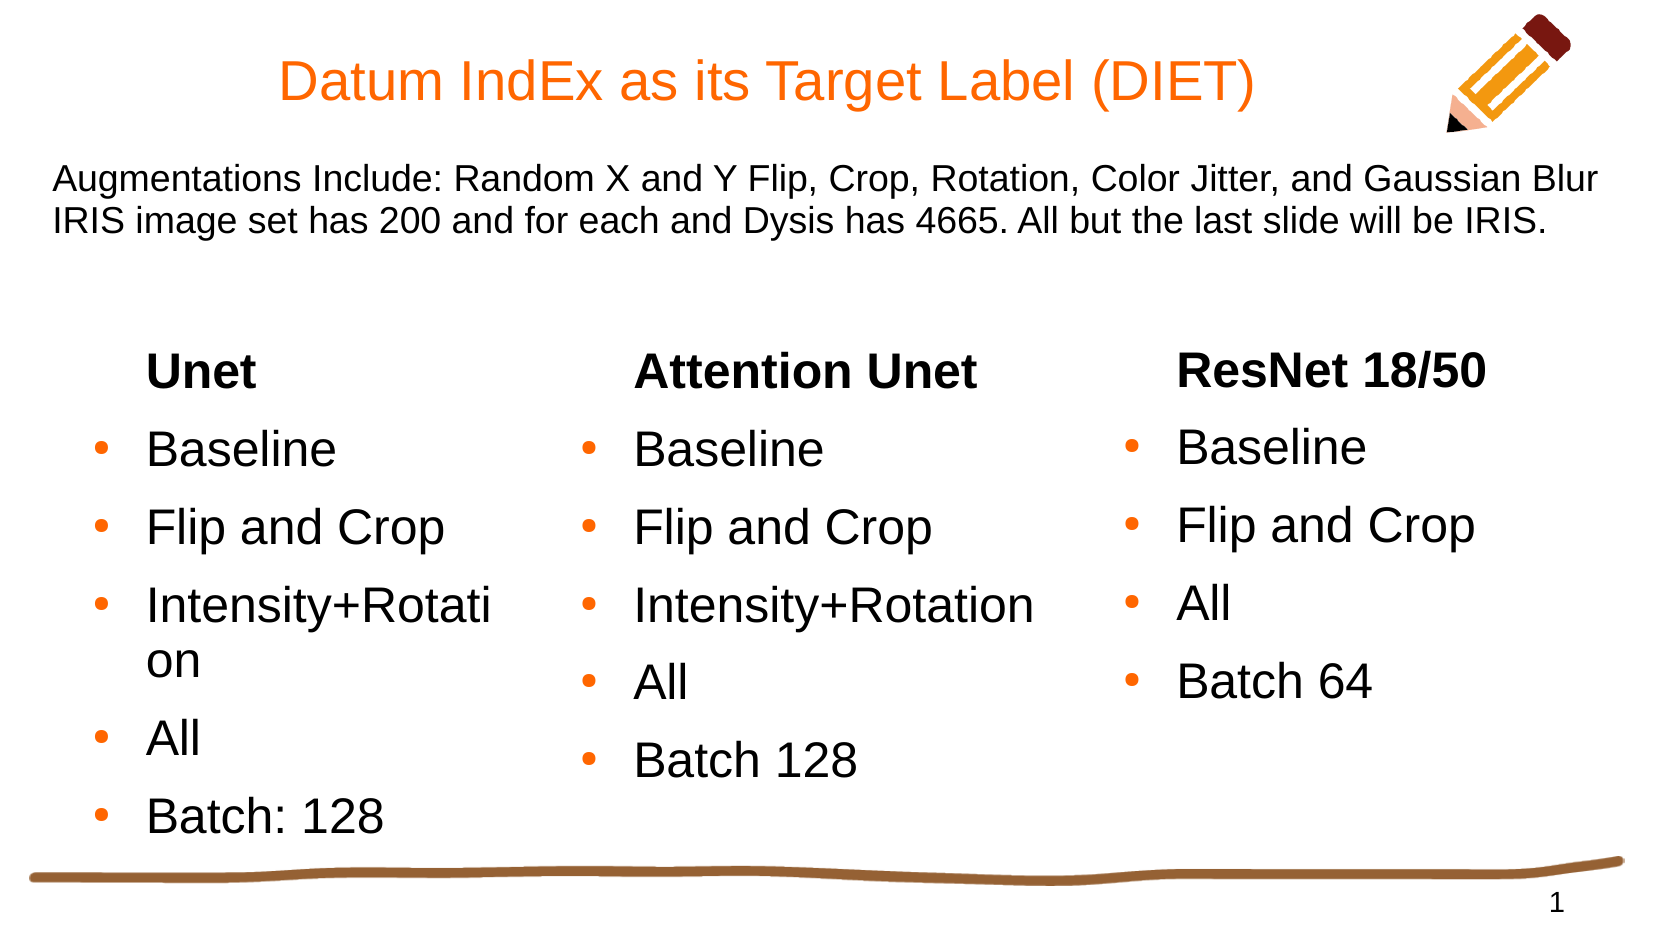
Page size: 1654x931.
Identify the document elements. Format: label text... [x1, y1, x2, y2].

text_box Augmentations Include: Random X and Y Flip, Crop, Rotation, Color Jitter, and Gaussian Blur IRIS image set has 200 and for each and Dysis has 4665. All but the last slide will be IRIS. [37, 150, 1614, 249]
picture [1446, 14, 1571, 133]
title Datum IndEx as its Target Label (DIET) [88, 29, 1447, 133]
list Unet Baseline Flip and Crop Intensity+Rotation All Batch: 128 [75, 343, 512, 863]
list ResNet 18/50 Baseline Flip and Crop All Batch 64 [1105, 341, 1611, 861]
list Attention Unet Baseline Flip and Crop Intensity+Rotation All Batch 128 [562, 343, 1068, 863]
picture [29, 856, 1625, 886]
